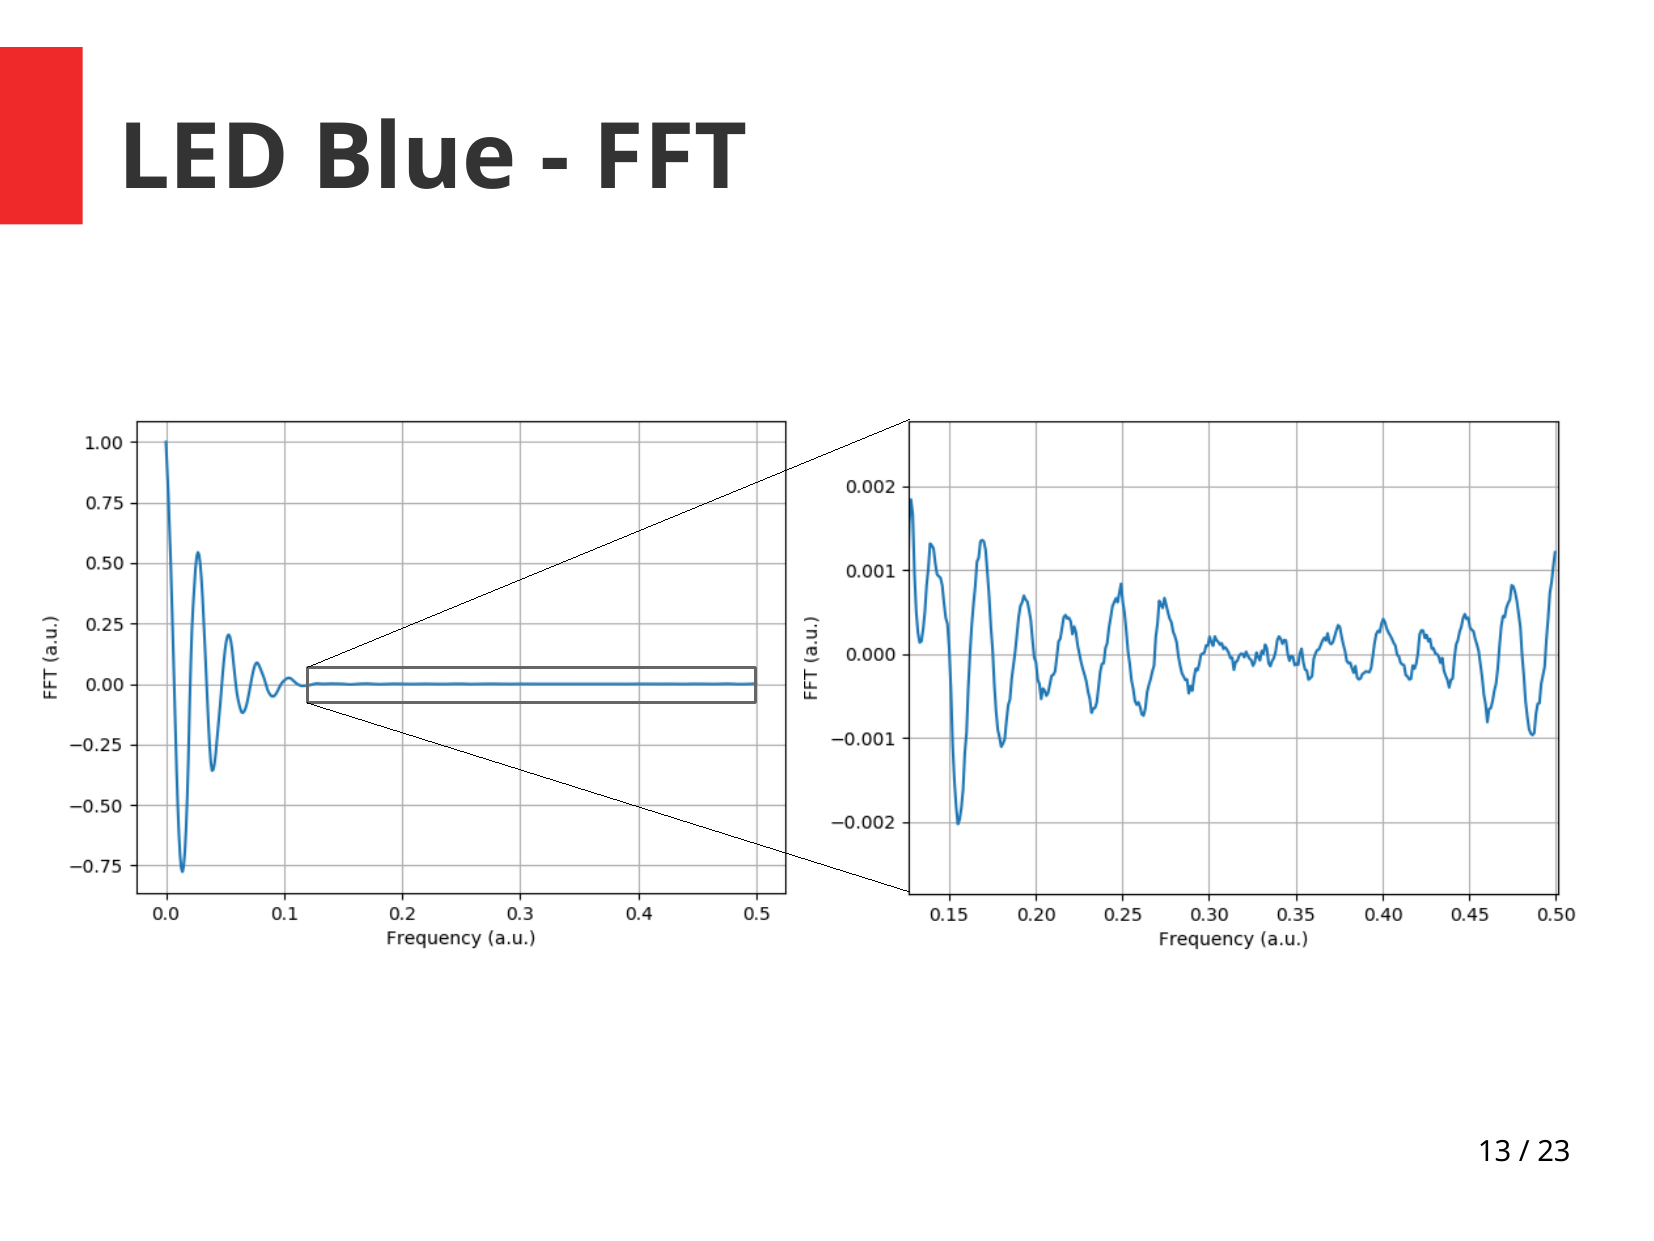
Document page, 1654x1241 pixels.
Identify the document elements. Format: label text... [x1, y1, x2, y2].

picture [32, 347, 1642, 962]
title LED Blue - FFT [118, 49, 1571, 257]
